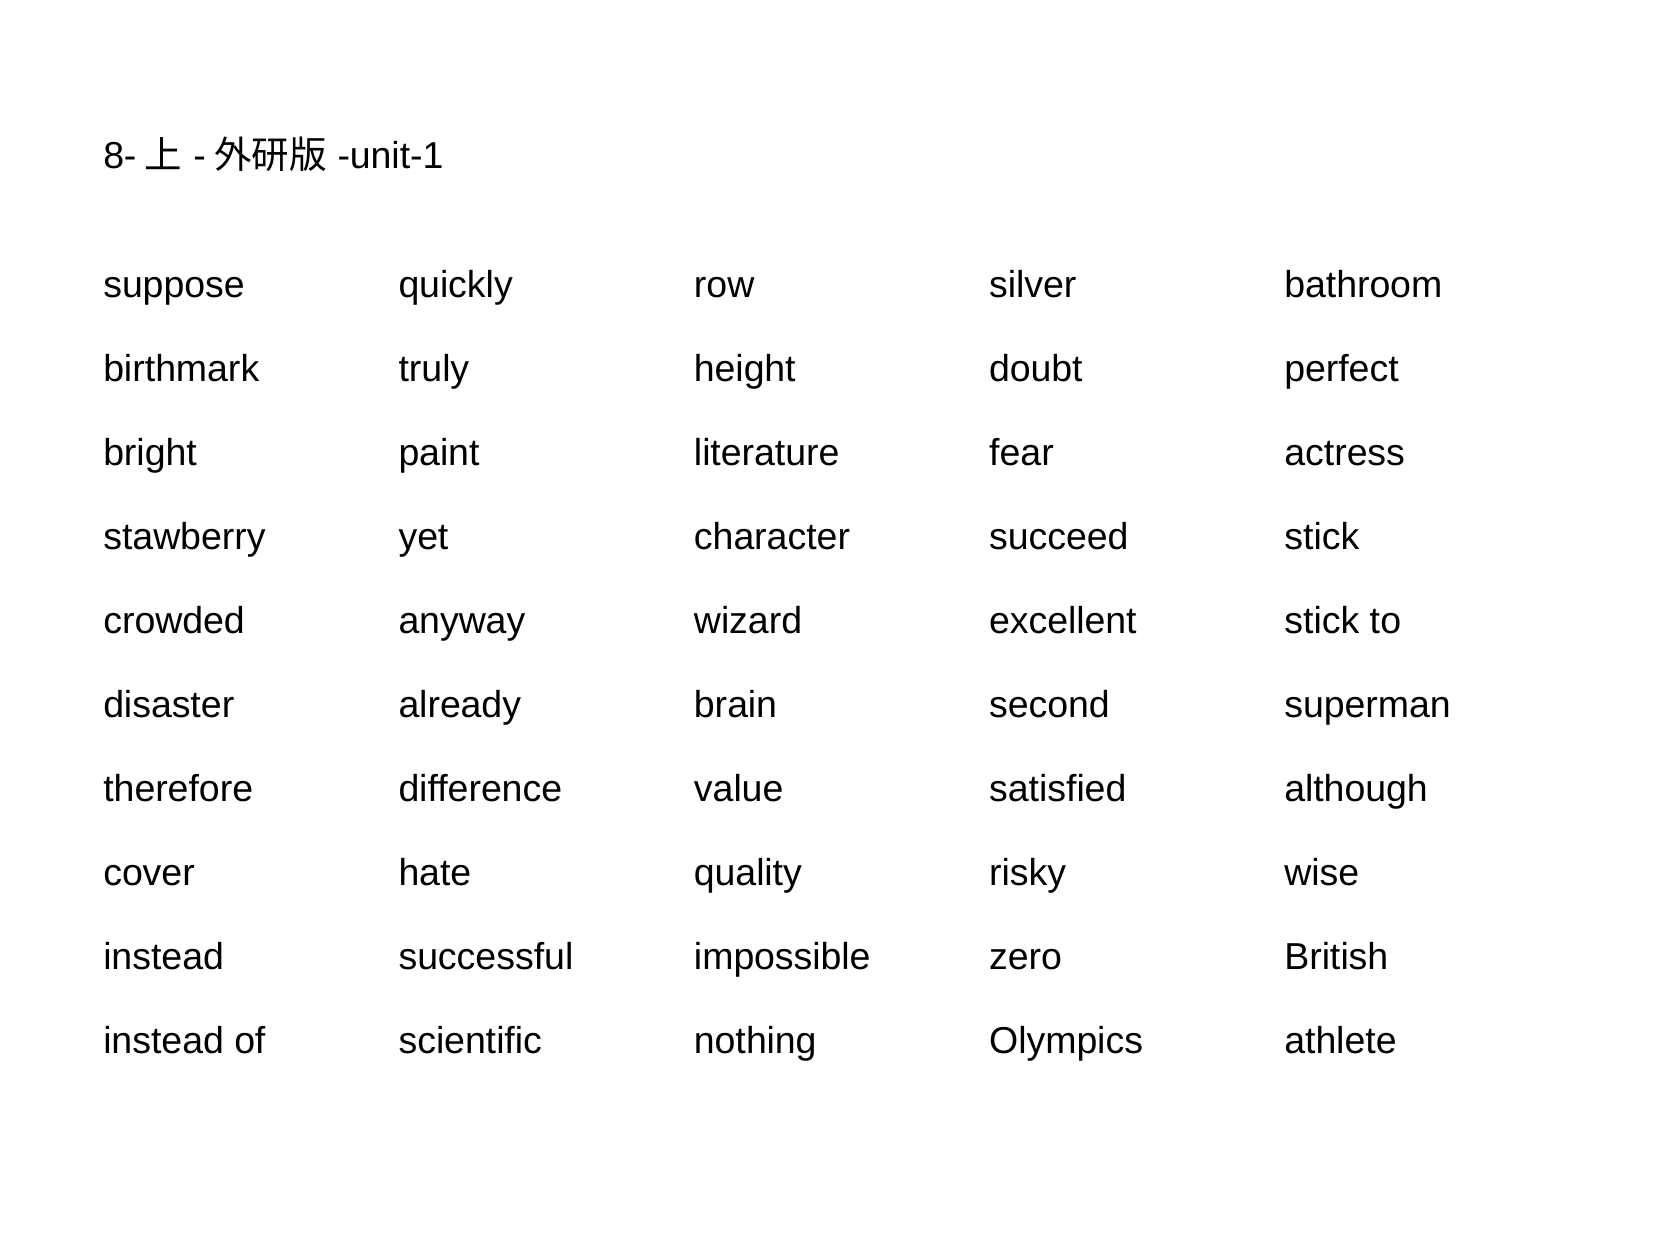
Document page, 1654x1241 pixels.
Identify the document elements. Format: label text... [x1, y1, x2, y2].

text_box 8-上-外研版-unit-1 suppose quickly row silver bathroom birthmark truly height doubt perfect bright paint literature fear actress stawberry yet character succeed stick crowded anyway wizard excellent stick to disaster already brain second superman therefore difference value satisfied although cover hate quality risky wise instead successful impossible zero British instead of scientific nothing Olympics athlete [88, 118, 1538, 1101]
